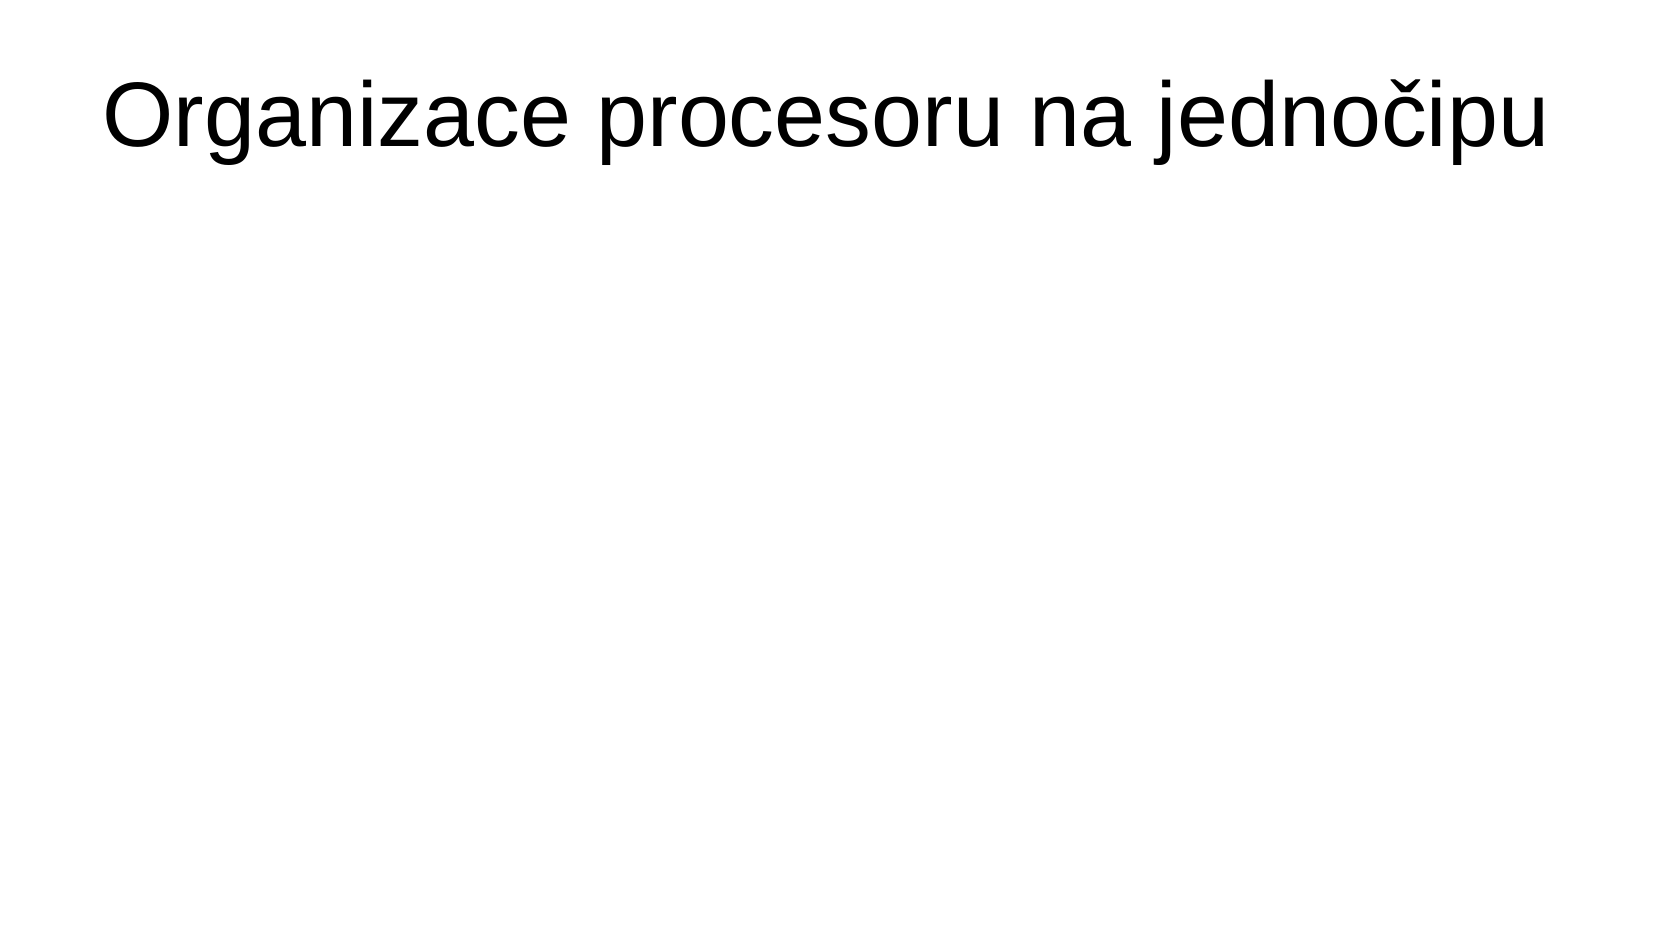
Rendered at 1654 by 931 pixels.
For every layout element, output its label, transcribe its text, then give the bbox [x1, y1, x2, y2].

title Organizace procesoru na jednočipu [82, 37, 1571, 193]
